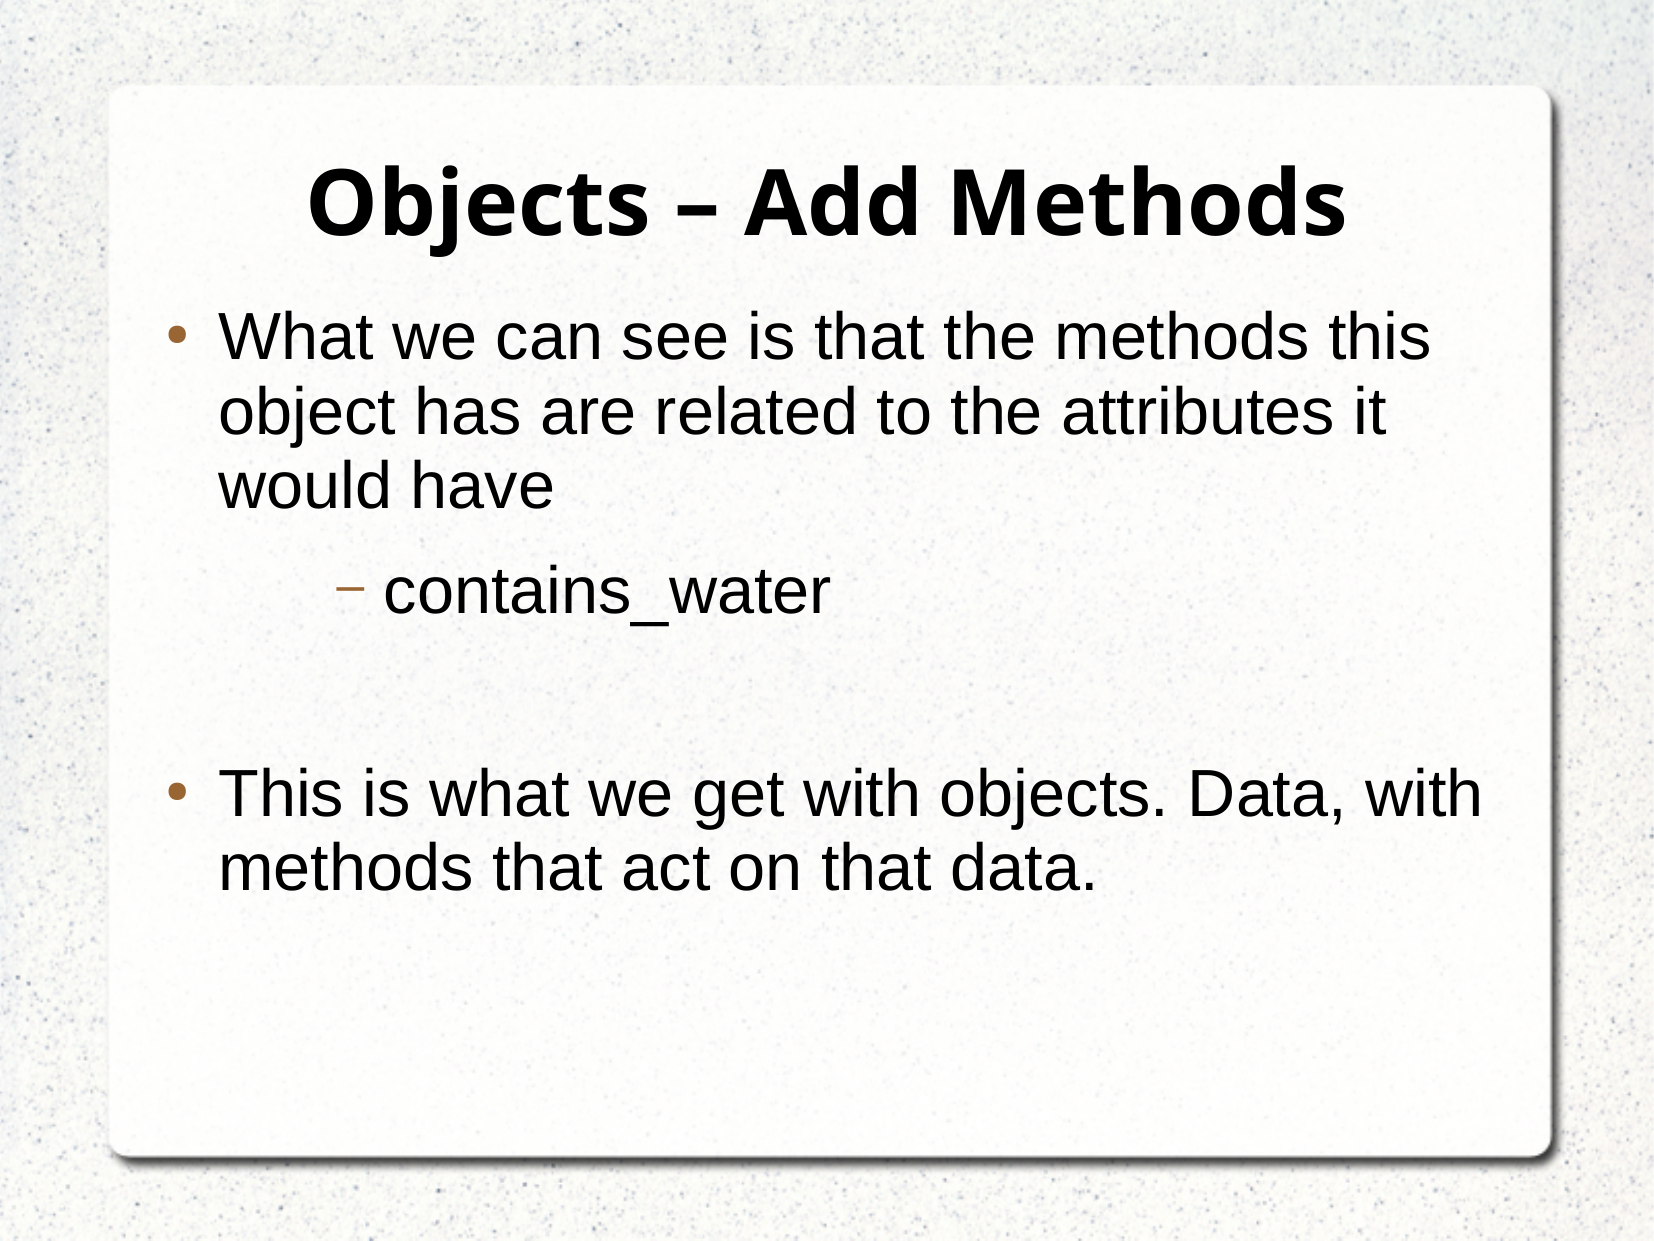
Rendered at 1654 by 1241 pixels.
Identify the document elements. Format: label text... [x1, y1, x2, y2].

picture [0, 0, 1654, 1241]
title Objects – Add Methods [118, 96, 1536, 304]
list What we can see is that the methods this object has are related to the attributes it would have contains_water This is what we get with objects. Data, with methods that act on that data. [147, 299, 1506, 934]
